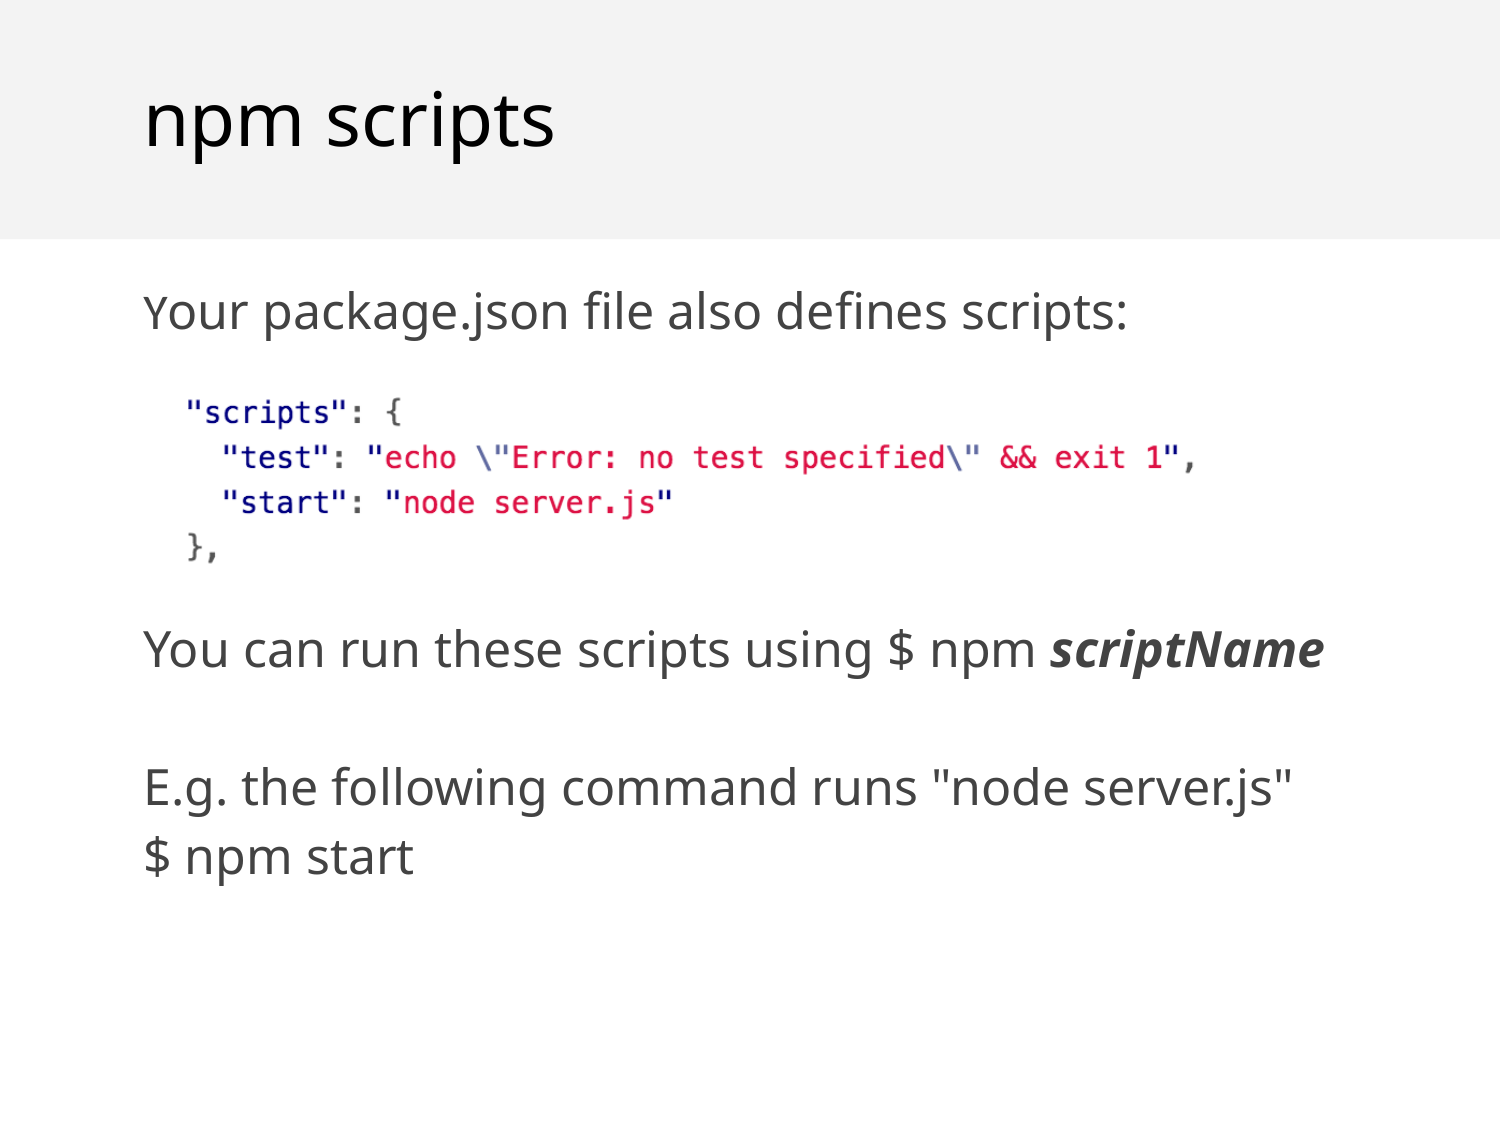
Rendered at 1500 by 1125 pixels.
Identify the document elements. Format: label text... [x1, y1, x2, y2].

list Your package.json file also defines scripts: [128, 255, 1372, 345]
picture [128, 386, 1219, 577]
list You can run these scripts using $ npm scriptName E.g. the following command runs "node server.js" $ npm start [128, 593, 1372, 997]
title npm scripts [128, 56, 1372, 183]
